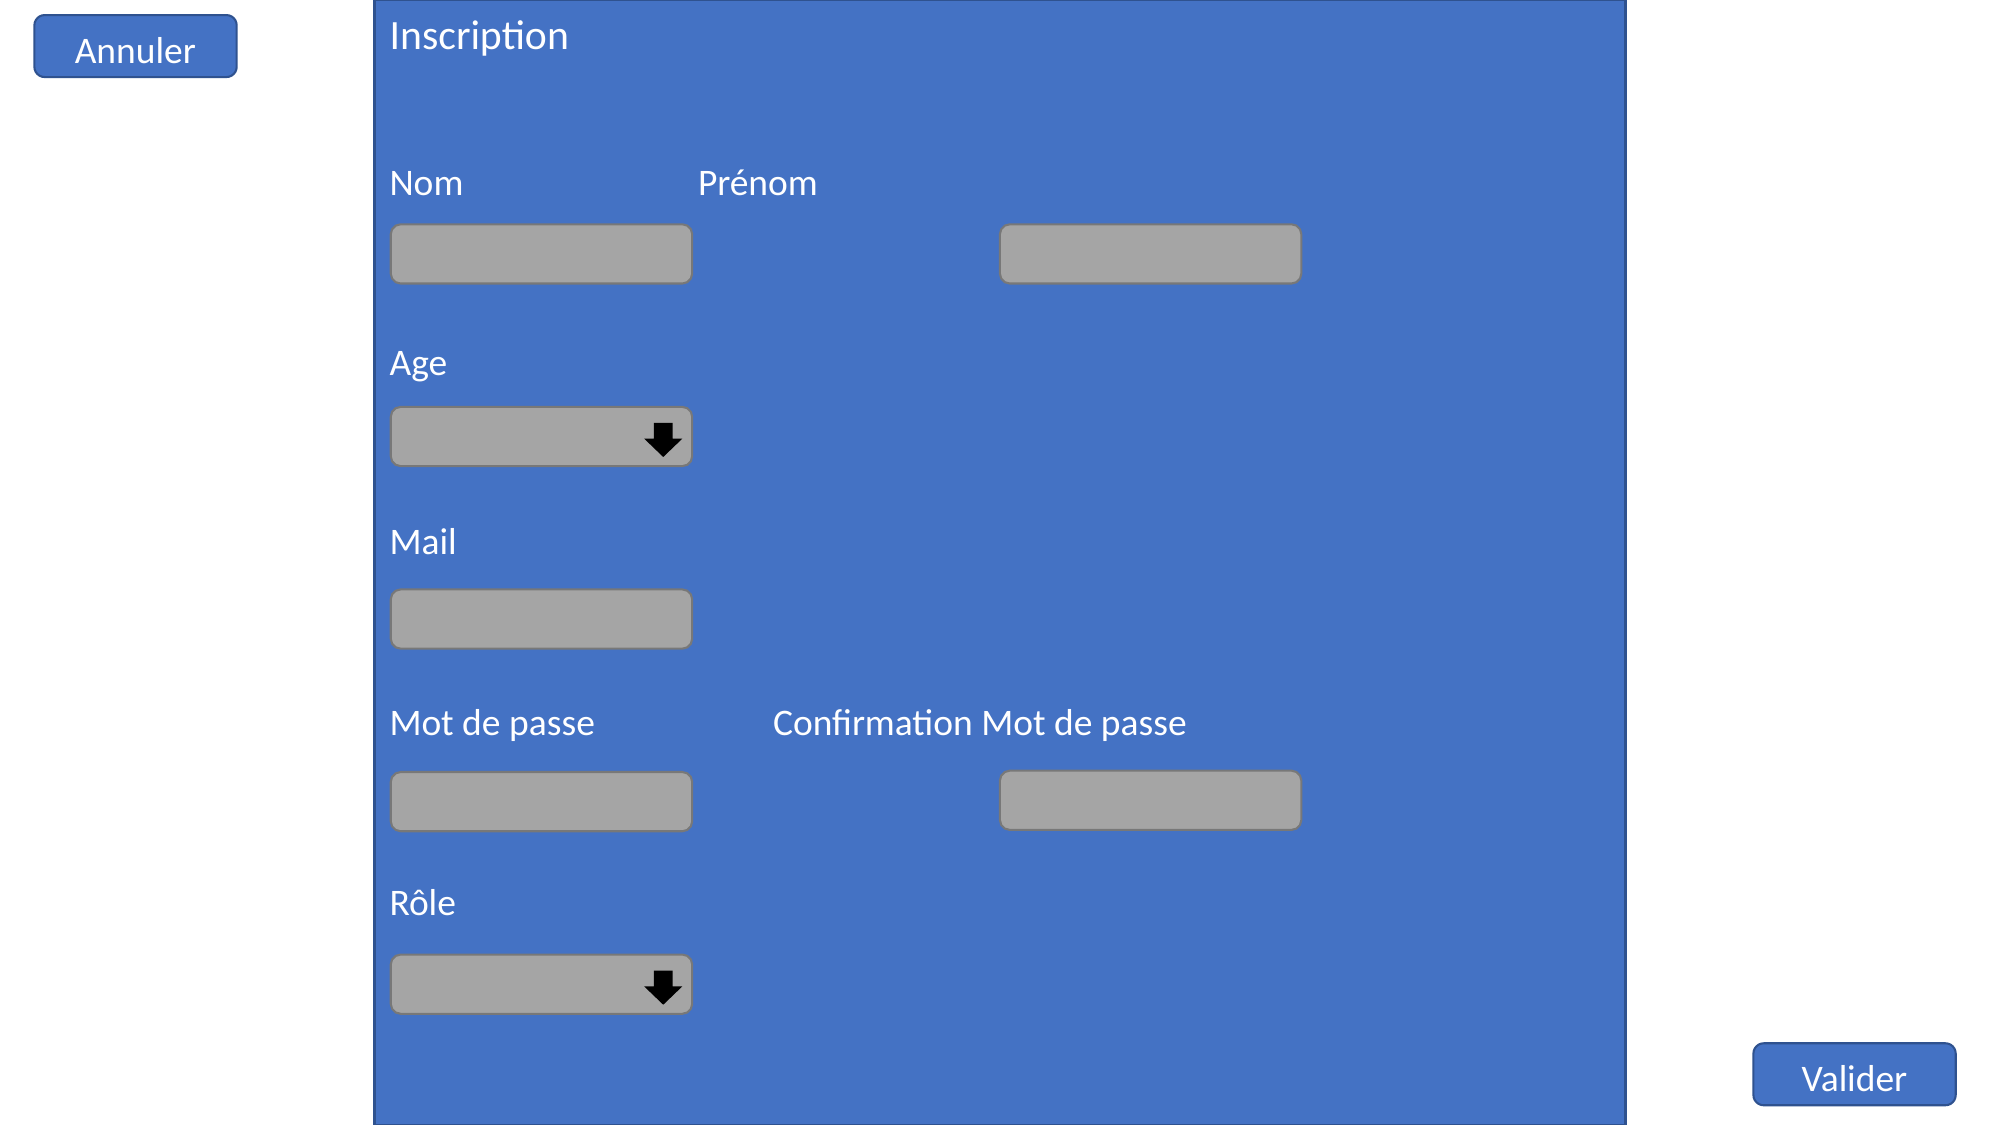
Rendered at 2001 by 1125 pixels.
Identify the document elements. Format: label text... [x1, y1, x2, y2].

text_box Annuler [34, 15, 237, 78]
text_box [390, 954, 693, 1014]
text_box [390, 772, 693, 832]
text_box [390, 224, 693, 284]
text_box Valider [1753, 1043, 1956, 1106]
text_box Inscription Nom Prénom Age Mail Mot de passe Confirmation Mot de passe Rôle [375, 0, 1625, 1125]
text_box [999, 224, 1302, 284]
text_box [390, 589, 693, 649]
text_box [390, 406, 693, 467]
text_box [999, 770, 1302, 830]
